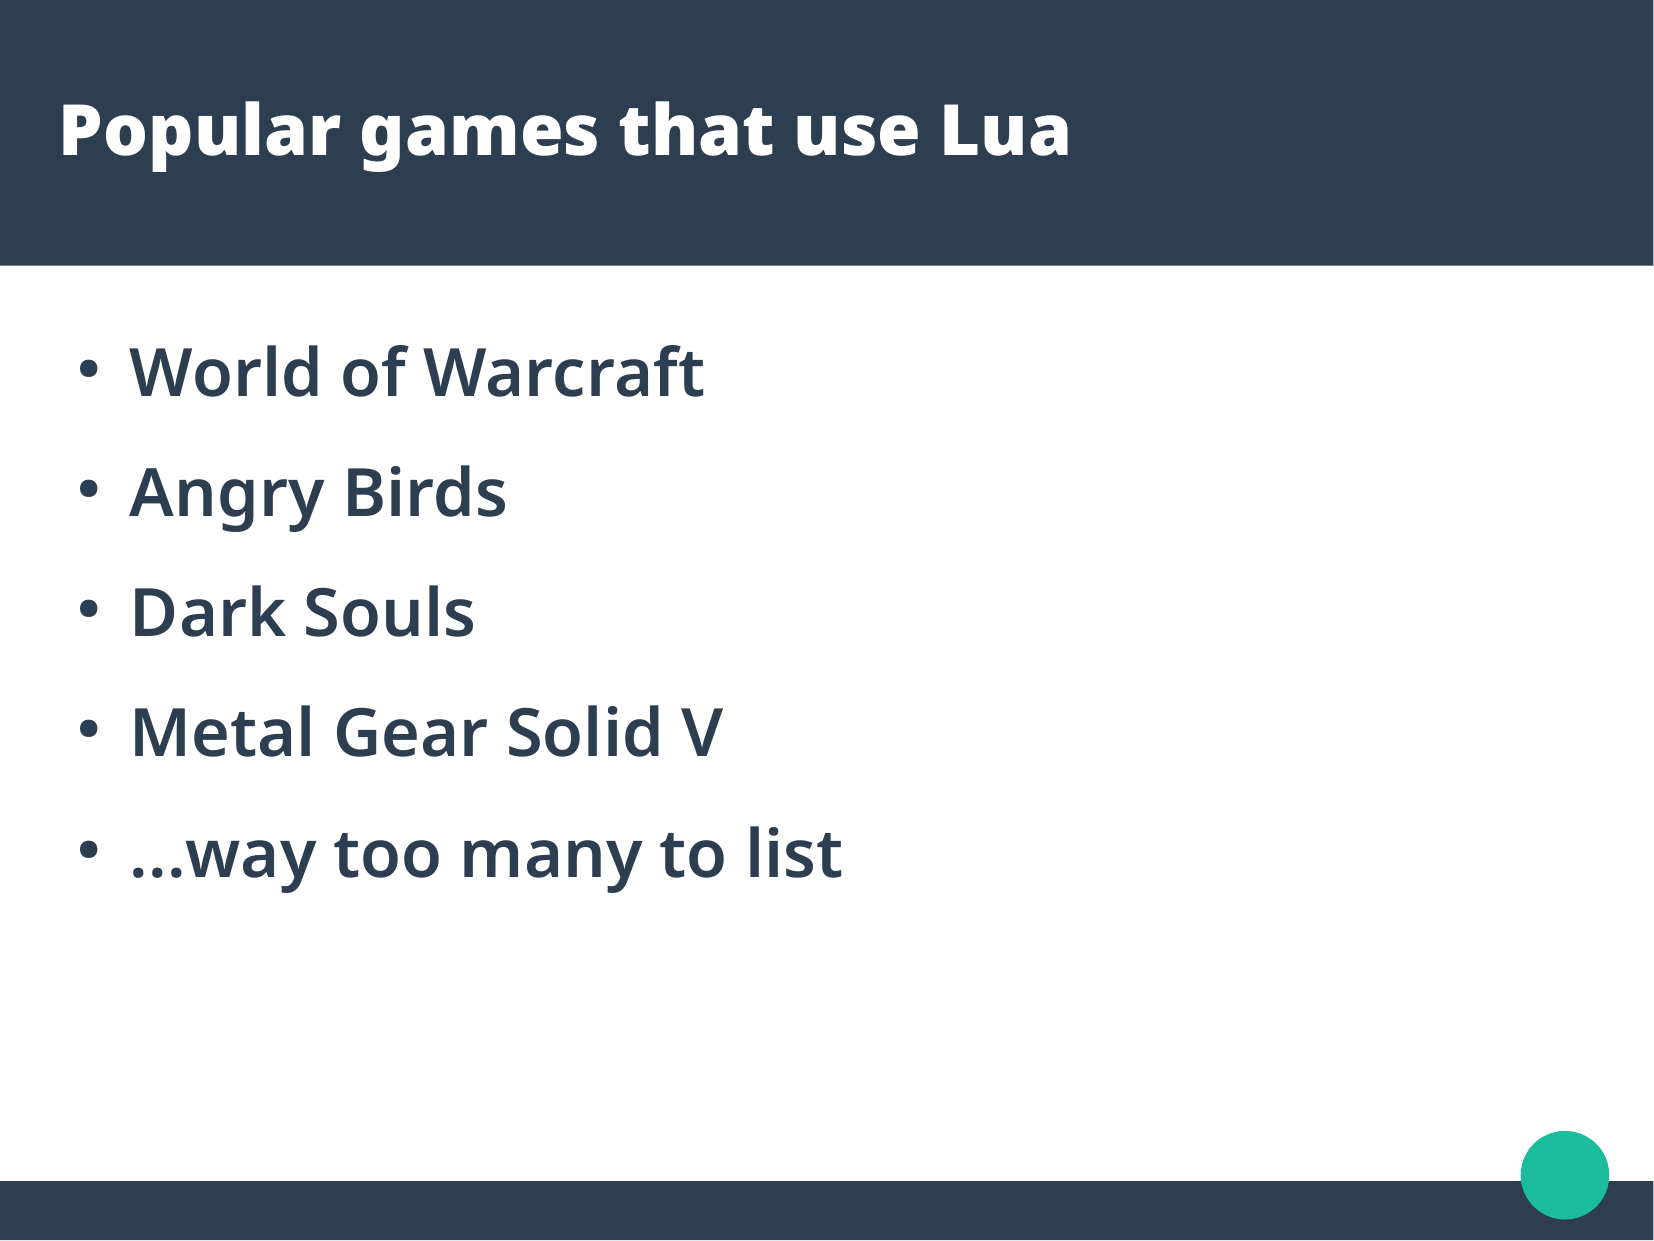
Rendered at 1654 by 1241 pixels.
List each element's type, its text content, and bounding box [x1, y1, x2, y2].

list World of Warcraft Angry Birds Dark Souls Metal Gear Solid V ...way too many to list [59, 324, 1595, 1152]
title Popular games that use Lua [59, 49, 1595, 207]
